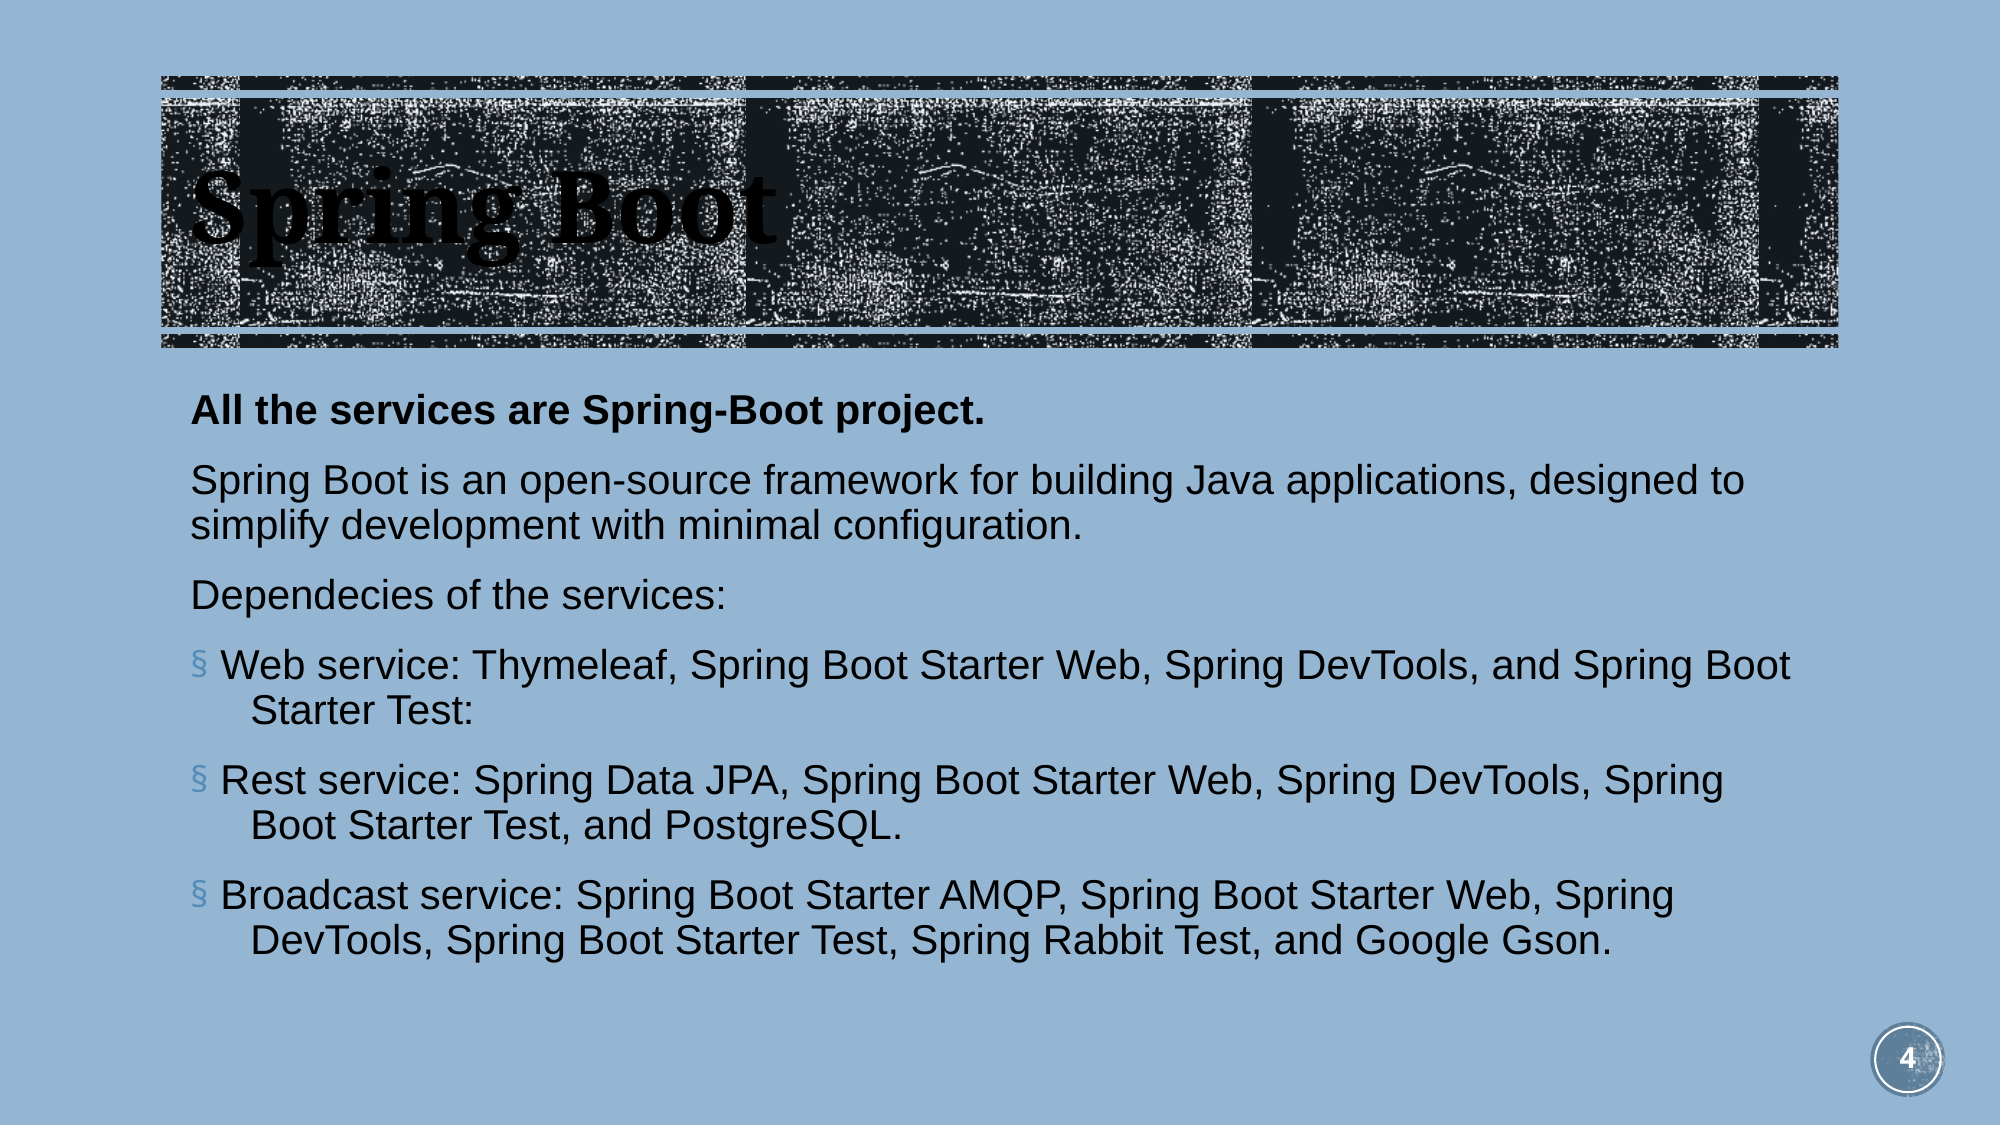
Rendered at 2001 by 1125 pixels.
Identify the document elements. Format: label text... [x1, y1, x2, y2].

title Spring Boot [175, 79, 1826, 344]
slide_number 4 [1855, 1028, 1961, 1089]
list All the services are Spring-Boot project. Spring Boot is an open-source framework for building Java applications, designed to simplify development with minimal configuration. Dependecies of the services: Web service: Thymeleaf, Spring Boot Starter Web, Spring DevTools, and Spring Boot Starter Test: Rest service: Spring Data JPA, Spring Boot Starter Web, Spring DevTools, Spring Boot Starter Test, and PostgreSQL. Broadcast service: Spring Boot Starter AMQP, Spring Boot Starter Web, Spring DevTools, Spring Boot Starter Test, Spring Rabbit Test, and Google Gson. [175, 380, 1826, 1013]
text_box [0, 0, 2000, 1125]
